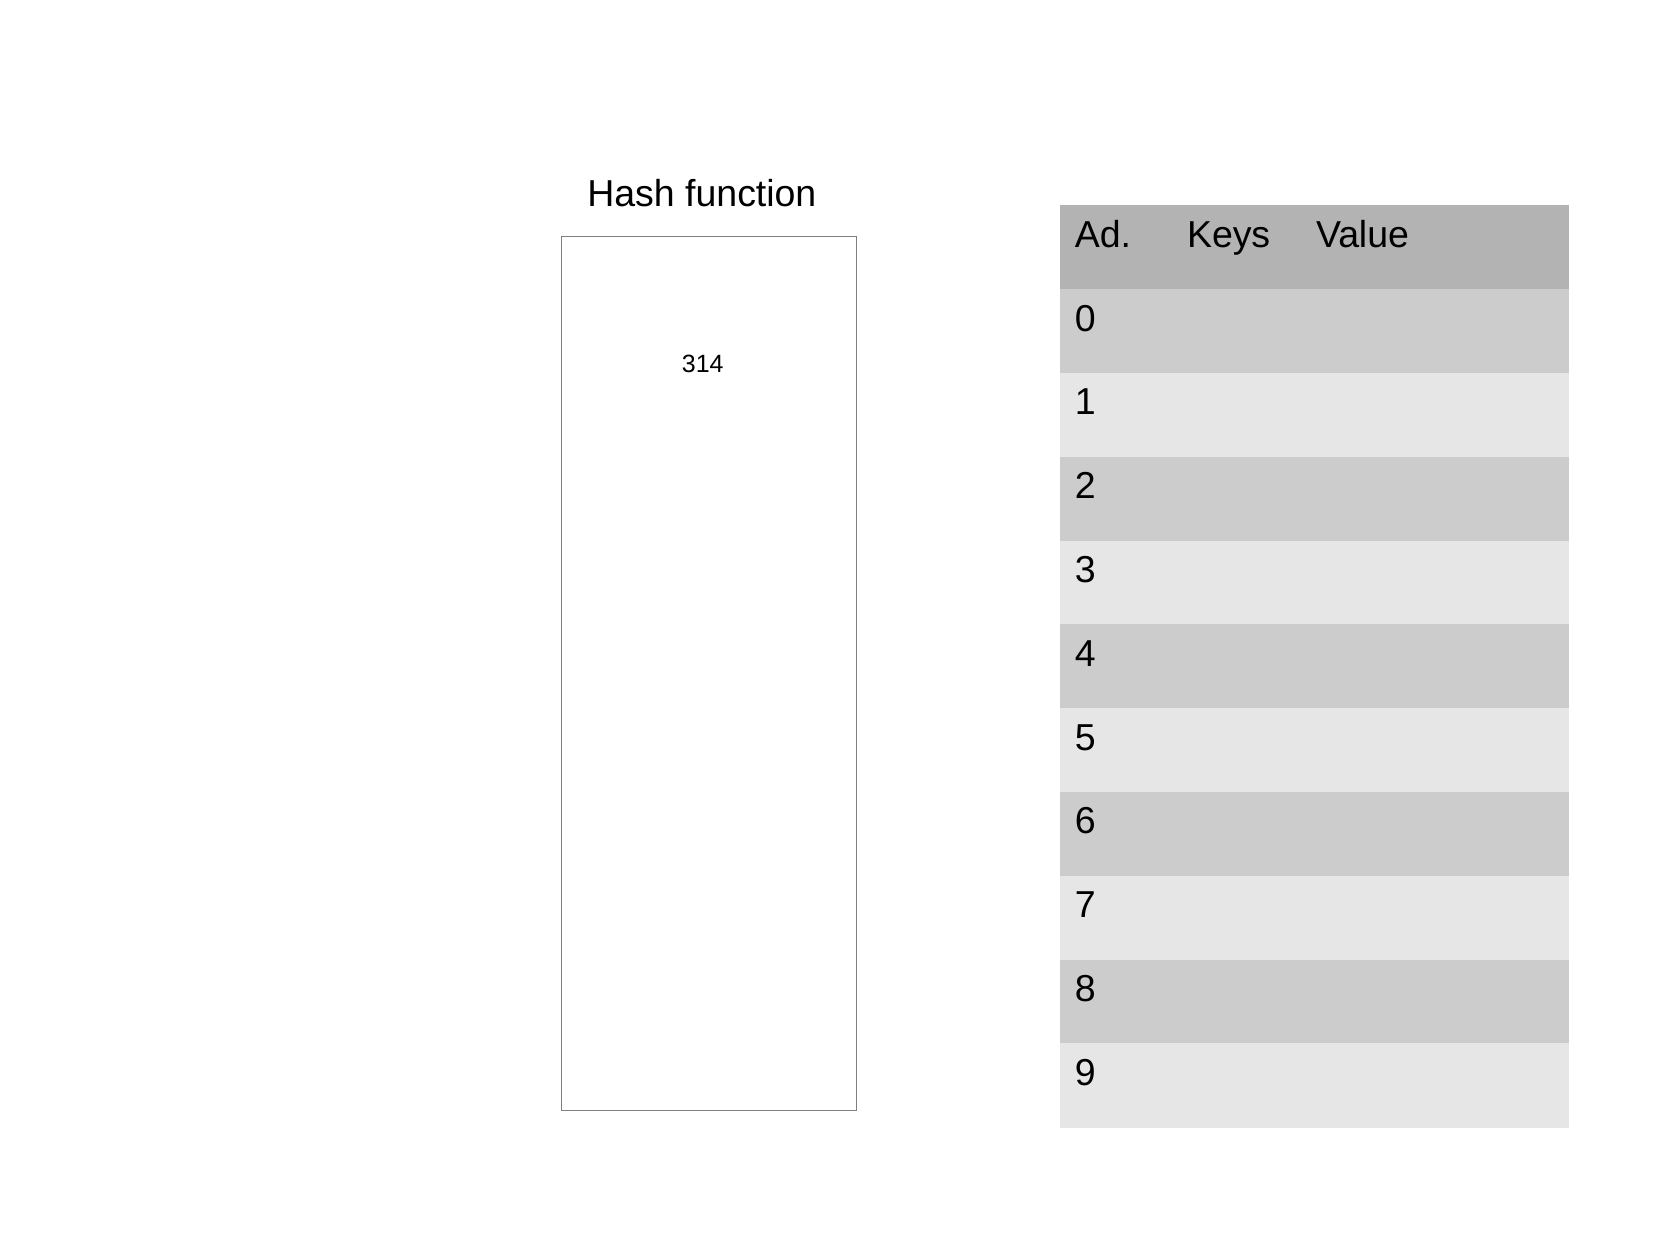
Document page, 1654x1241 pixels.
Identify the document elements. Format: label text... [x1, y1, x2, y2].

text_box 314 [667, 342, 756, 386]
table_cell [1172, 792, 1301, 876]
table_cell 8 [1060, 960, 1172, 1043]
table_cell [1301, 708, 1569, 792]
table_cell [1301, 457, 1569, 541]
table_cell [1172, 624, 1301, 708]
table_cell [1301, 373, 1569, 457]
table_cell [1172, 289, 1301, 373]
table_cell 5 [1060, 708, 1172, 792]
table_cell [1301, 960, 1569, 1043]
table_cell [1301, 541, 1569, 624]
table_cell 1 [1060, 373, 1172, 457]
table_cell [1301, 1043, 1569, 1128]
table_cell 0 [1060, 289, 1172, 373]
table_header Value [1301, 205, 1569, 289]
table_cell [1172, 373, 1301, 457]
table_cell [1301, 792, 1569, 876]
table_cell 9 [1060, 1043, 1172, 1128]
table_cell 6 [1060, 792, 1172, 876]
table_header Ad. [1060, 205, 1172, 289]
table_cell [1301, 876, 1569, 960]
table_cell [1172, 1043, 1301, 1128]
table_cell [1172, 457, 1301, 541]
table_cell [1301, 289, 1569, 373]
table_cell 7 [1060, 876, 1172, 960]
table_cell [1172, 876, 1301, 960]
table_header Keys [1172, 205, 1301, 289]
table_cell [1172, 541, 1301, 624]
table_cell 3 [1060, 541, 1172, 624]
table_cell [1301, 624, 1569, 708]
text_box [561, 236, 857, 1111]
text_box Hash function [572, 165, 845, 223]
table_cell 2 [1060, 457, 1172, 541]
table_cell [1172, 960, 1301, 1043]
table_cell 4 [1060, 624, 1172, 708]
table_cell [1172, 708, 1301, 792]
